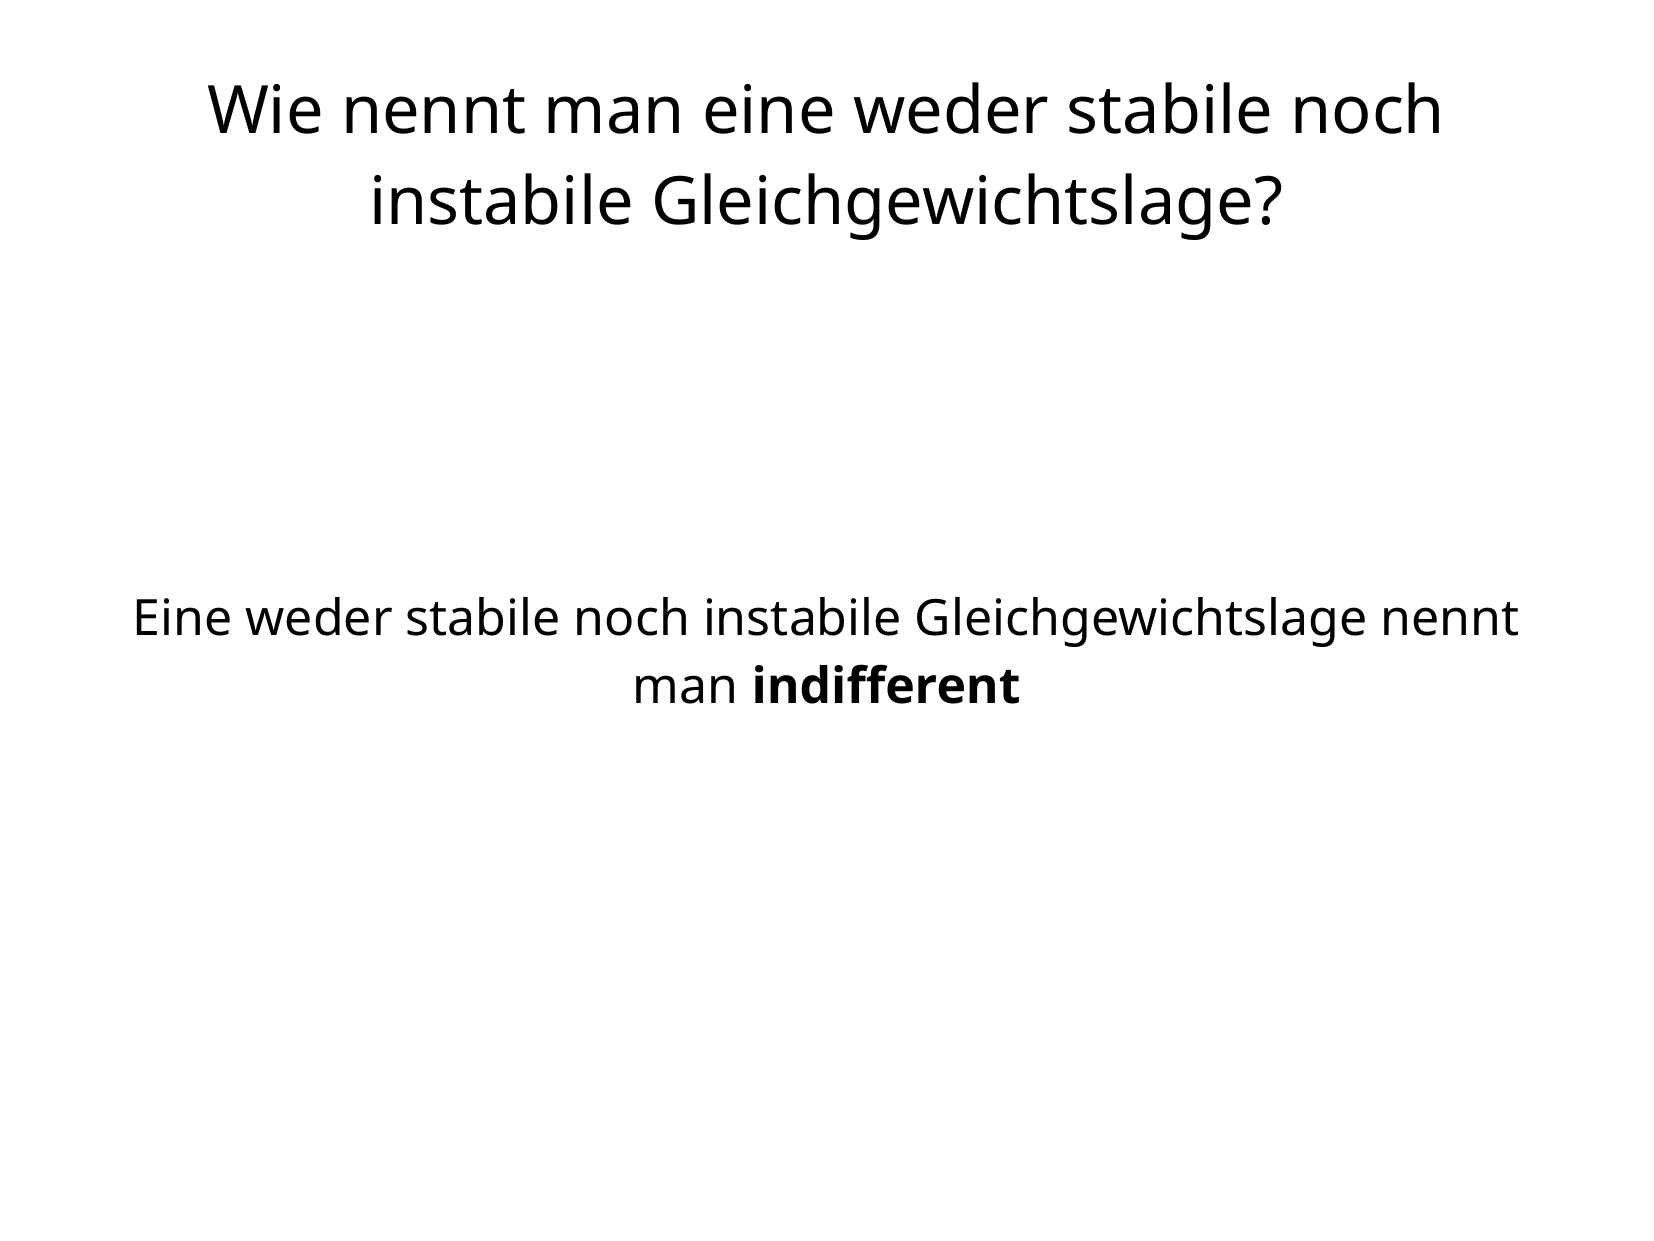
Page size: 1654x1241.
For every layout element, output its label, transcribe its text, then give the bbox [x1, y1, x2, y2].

subtitle Eine weder stabile noch instabile Gleichgewichtslage nennt man indifferent [82, 290, 1571, 1010]
title Wie nennt man eine weder stabile noch instabile Gleichgewichtslage? [82, 49, 1571, 257]
